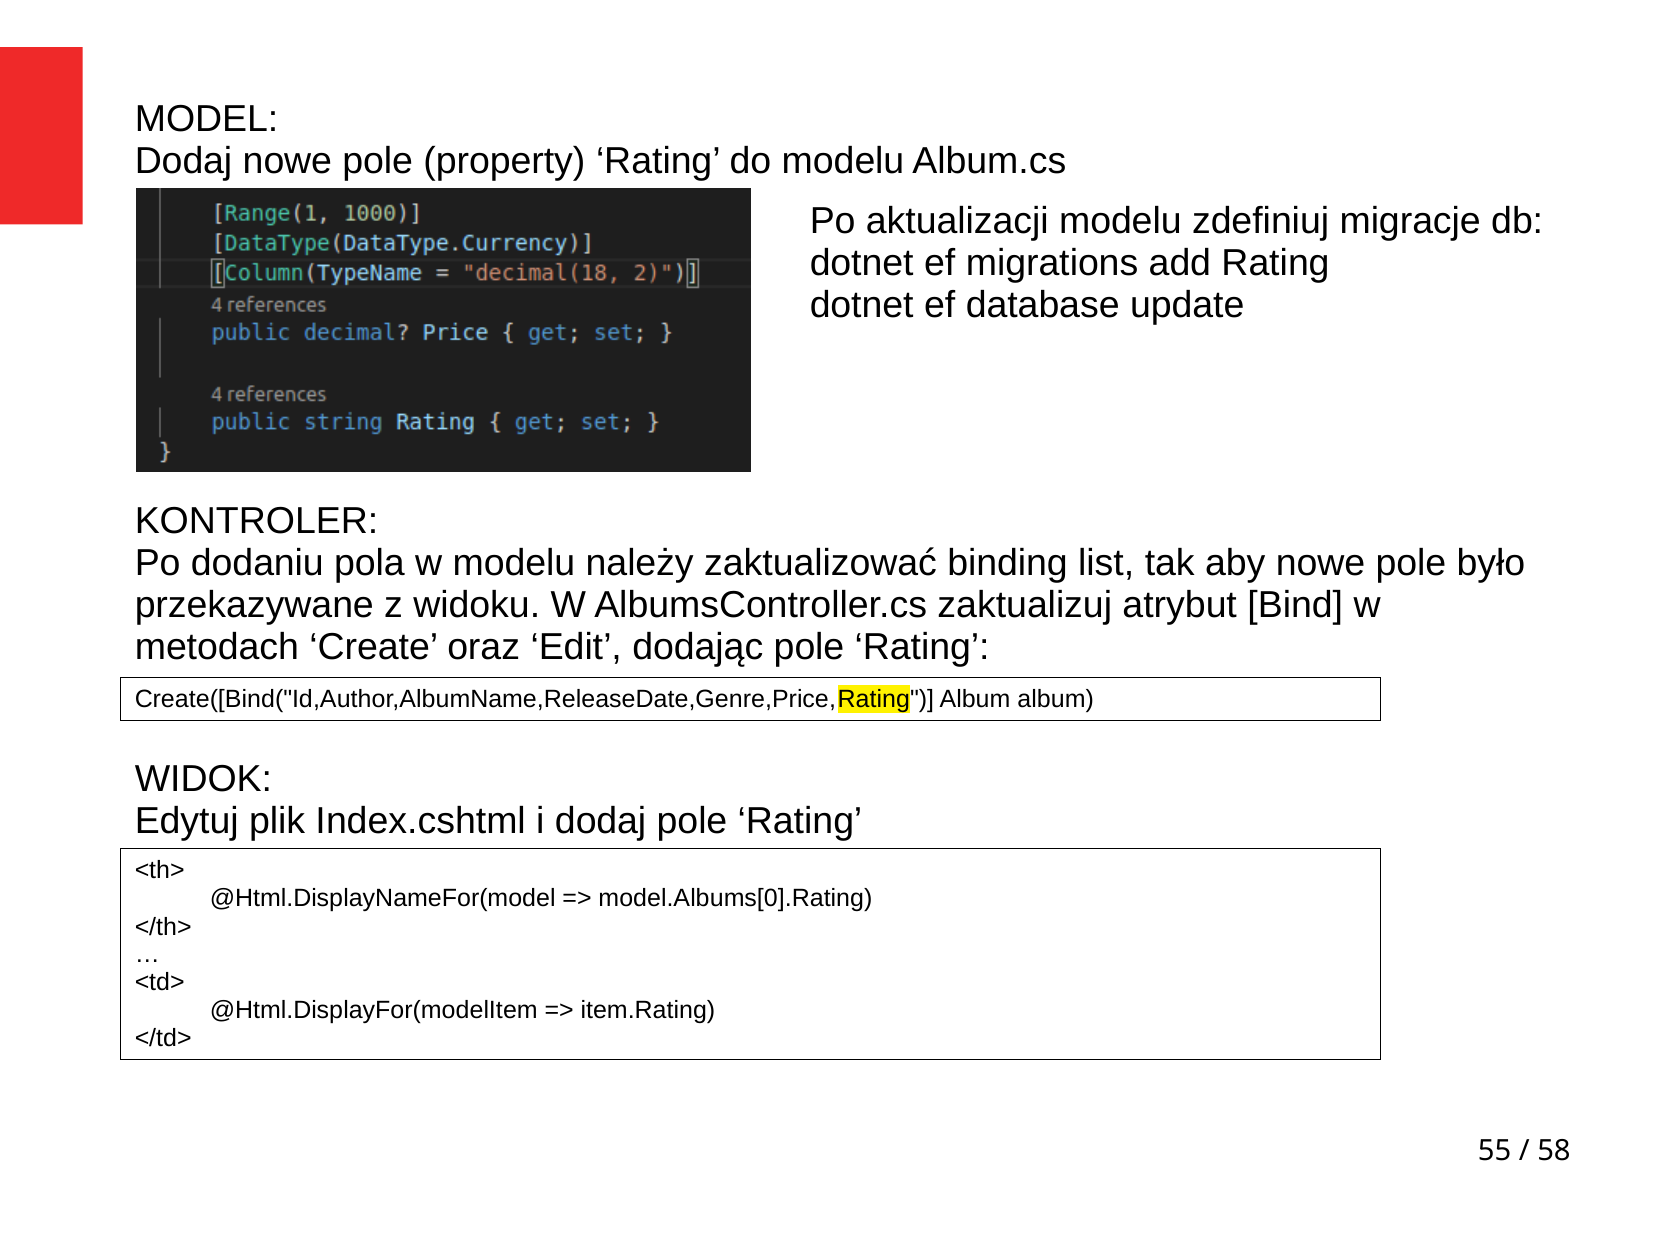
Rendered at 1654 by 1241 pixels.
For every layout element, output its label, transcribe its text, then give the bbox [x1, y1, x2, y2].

text_box WIDOK: Edytuj plik Index.cshtml i dodaj pole ‘Rating’ [120, 750, 1381, 848]
picture [136, 188, 751, 472]
text_box Po aktualizacji modelu zdefiniuj migracje db: dotnet ef migrations add Rating dotnet ef database update [795, 192, 1576, 376]
text_box Create([Bind("Id,Author,AlbumName,ReleaseDate,Genre,Price,Rating")] Album album) [120, 677, 1381, 721]
text_box KONTROLER: Po dodaniu pola w modelu należy zaktualizować binding list, tak aby nowe pole było przekazywane z widoku. W AlbumsController.cs zaktualizuj atrybut [Bind] w metodach ‘Create’ oraz ‘Edit’, dodając pole ‘Rating’: [120, 492, 1546, 676]
text_box <th> @Html.DisplayNameFor(model => model.Albums[0].Rating) </th> … <td> @Html.DisplayFor(modelItem => item.Rating) </td> [120, 848, 1381, 1060]
text_box MODEL: Dodaj nowe pole (property) ‘Rating’ do modelu Album.cs [120, 90, 1516, 189]
